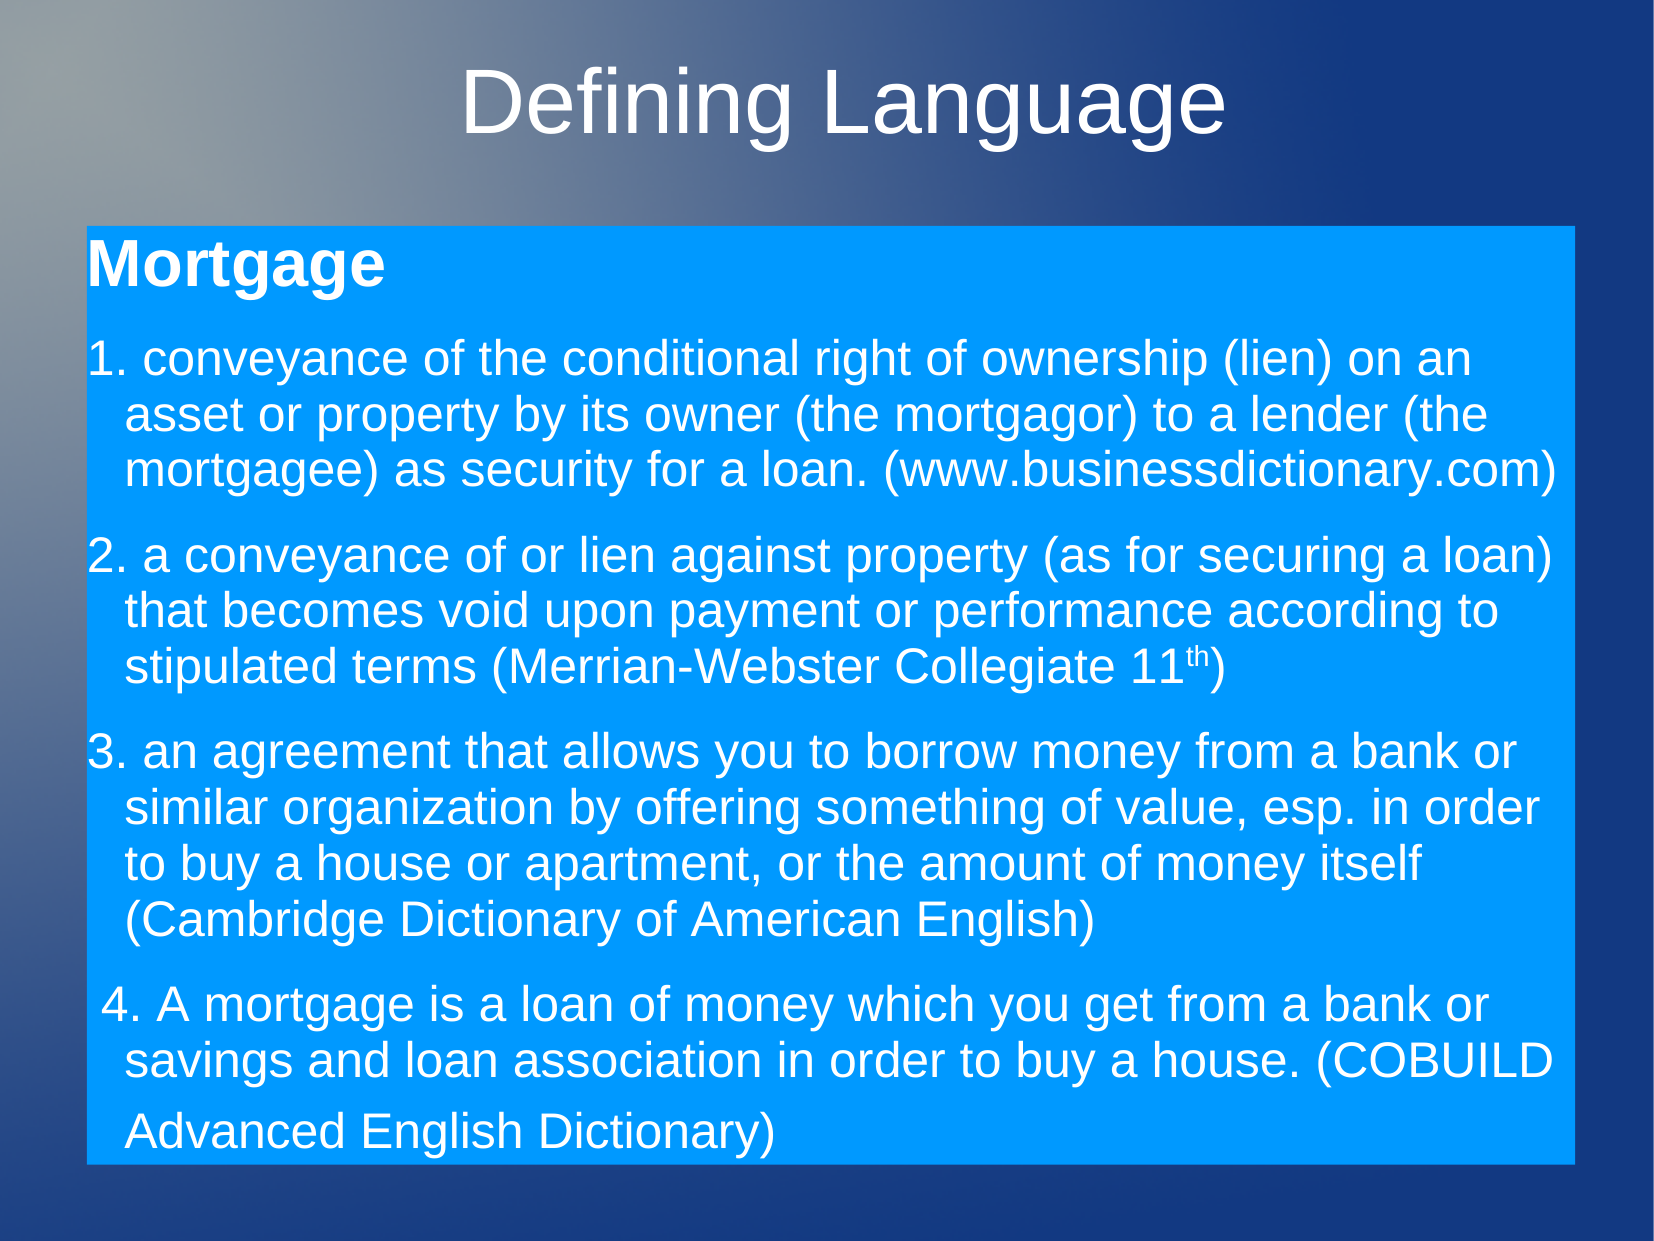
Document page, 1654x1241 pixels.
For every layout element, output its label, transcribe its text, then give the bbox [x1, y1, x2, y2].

title Defining Language [82, 0, 1571, 359]
picture [0, 0, 1654, 1241]
list Mortgage 1. conveyance of the conditional right of ownership (lien) on an asset or property by its owner (the mortgagor) to a lender (the mortgagee) as security for a loan. (www.businessdictionary.com) 2. a conveyance of or lien against property (as for securing a loan) that becomes void upon payment or performance according to stipulated terms (Merrian-Webster Collegiate 11th) 3. an agreement that allows you to borrow money from a bank or similar organization by offering something of value, esp. in order to buy a house or apartment, or the amount of money itself (Cambridge Dictionary of American English) 4. A mortgage is a loan of money which you get from a bank or savings and loan association in order to buy a house. (COBUILD Advanced English Dictionary) [86, 225, 1576, 1165]
